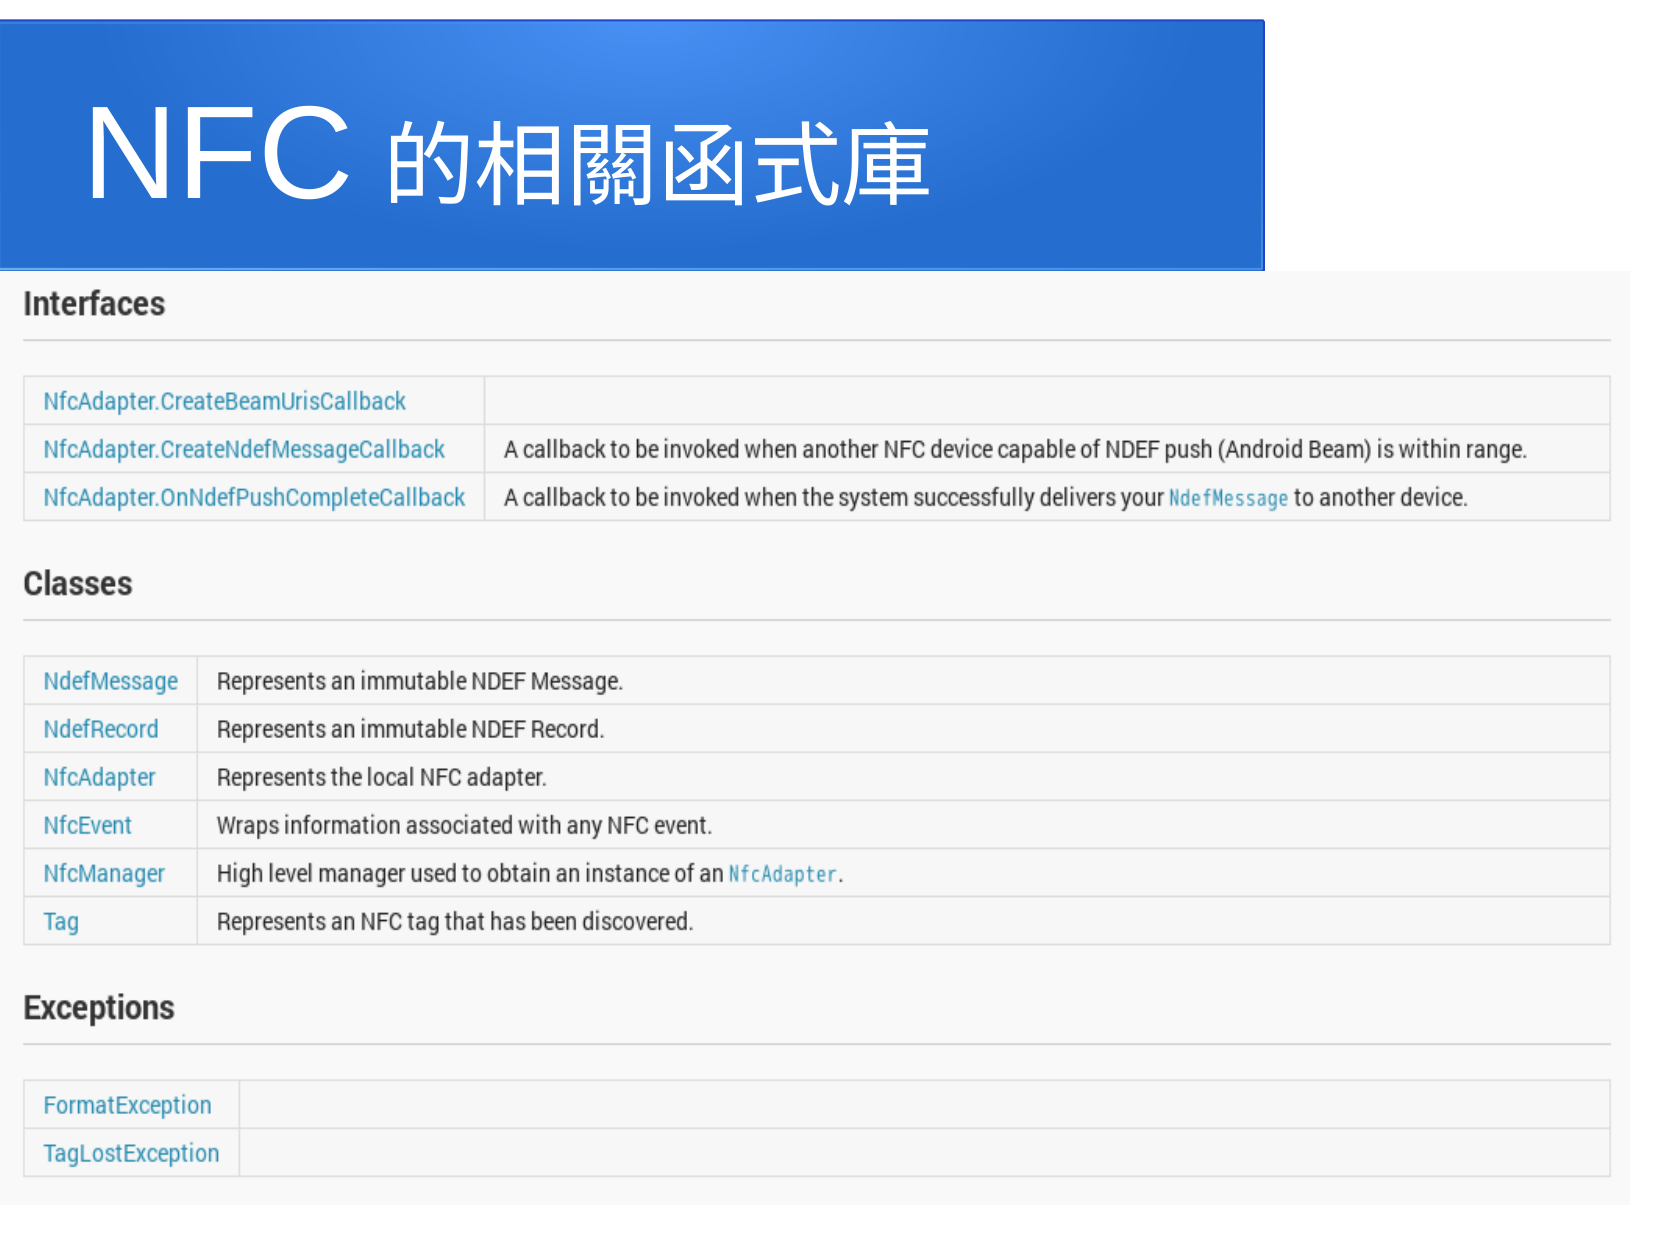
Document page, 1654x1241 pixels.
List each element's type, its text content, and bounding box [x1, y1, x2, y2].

picture [0, 271, 1630, 1205]
title NFC的相關函式庫 [82, 49, 1250, 257]
